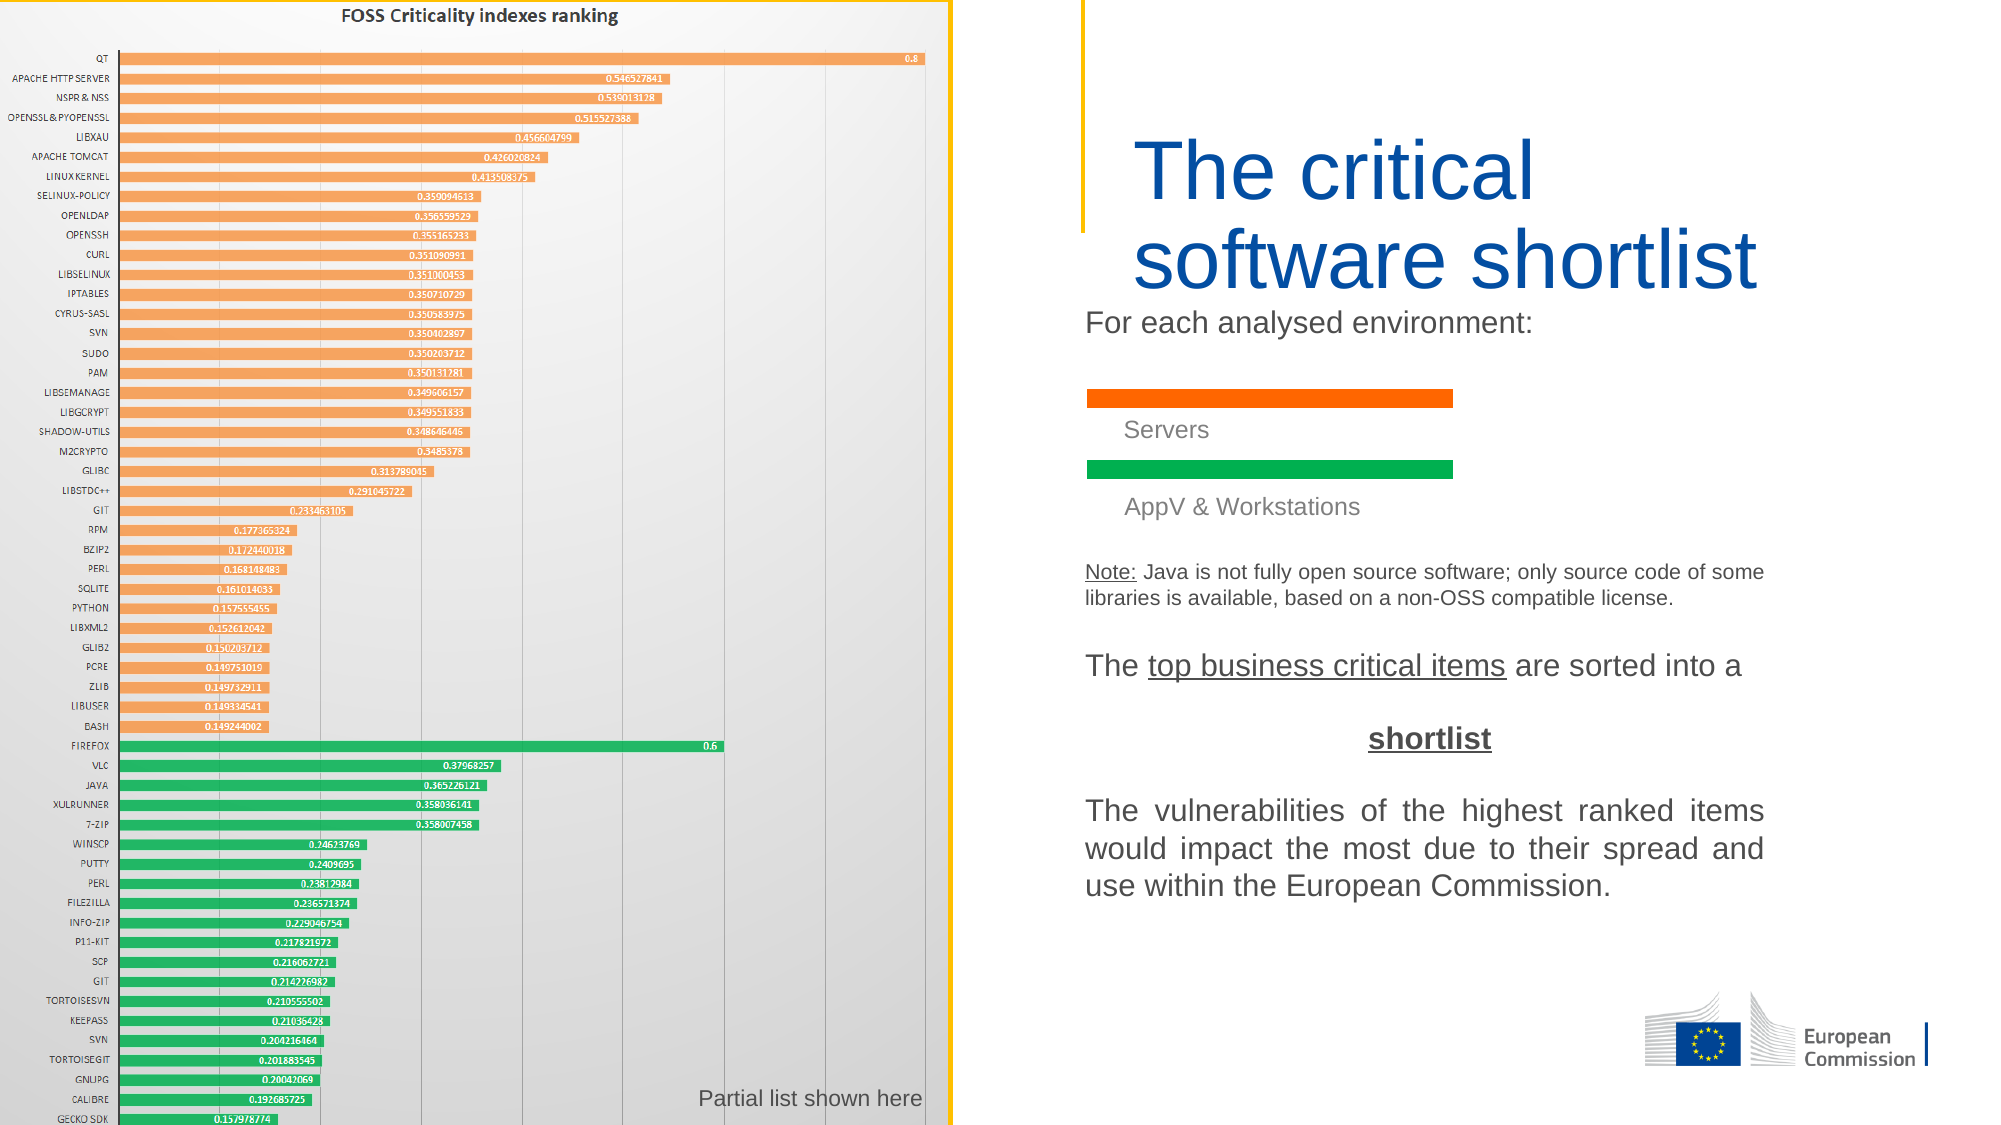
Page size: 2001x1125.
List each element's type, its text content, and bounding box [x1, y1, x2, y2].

title The critical software shortlist [1118, 119, 1885, 249]
text_box AppV & Workstations [1109, 483, 1378, 529]
list For each analysed environment: Note: Java is not fully open source software; only source code of some libraries is available, based on a non-OSS compatible license. The top business critical items are sorted into a shortlist The vulnerabilities of the highest ranked items would impact the most due to their spread and use within the European Commission. [1070, 294, 1799, 914]
text_box Partial list shown here [683, 1075, 948, 1117]
text_box [1087, 460, 1453, 479]
text_box Servers [1108, 405, 1226, 452]
text_box [1087, 389, 1453, 408]
picture [0, 2, 949, 1125]
